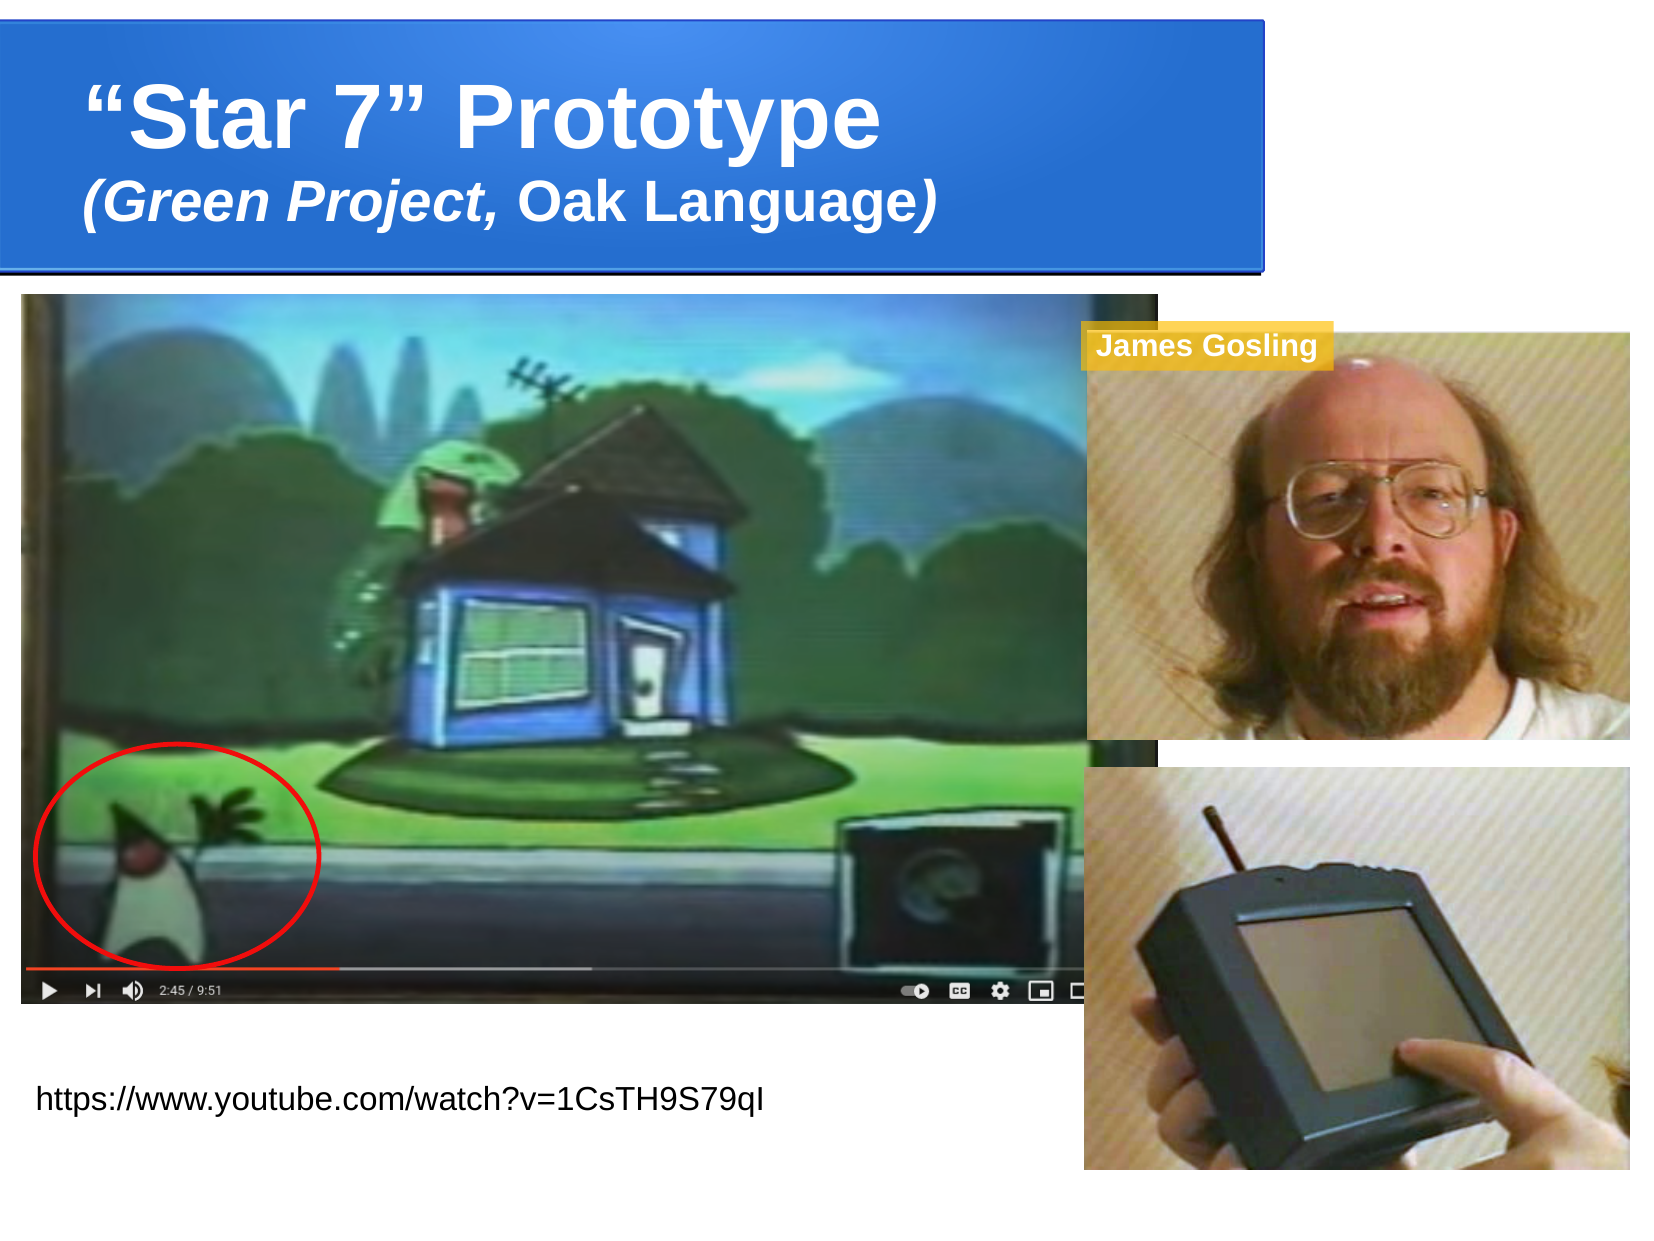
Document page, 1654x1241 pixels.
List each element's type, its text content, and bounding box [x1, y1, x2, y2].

picture [21, 294, 1630, 1170]
text_box James Gosling [1081, 321, 1334, 371]
title “Star 7” Prototype (Green Project, Oak Language) [82, 47, 1235, 252]
text_box https://www.youtube.com/watch?v=1CsTH9S79qI [20, 1073, 781, 1126]
